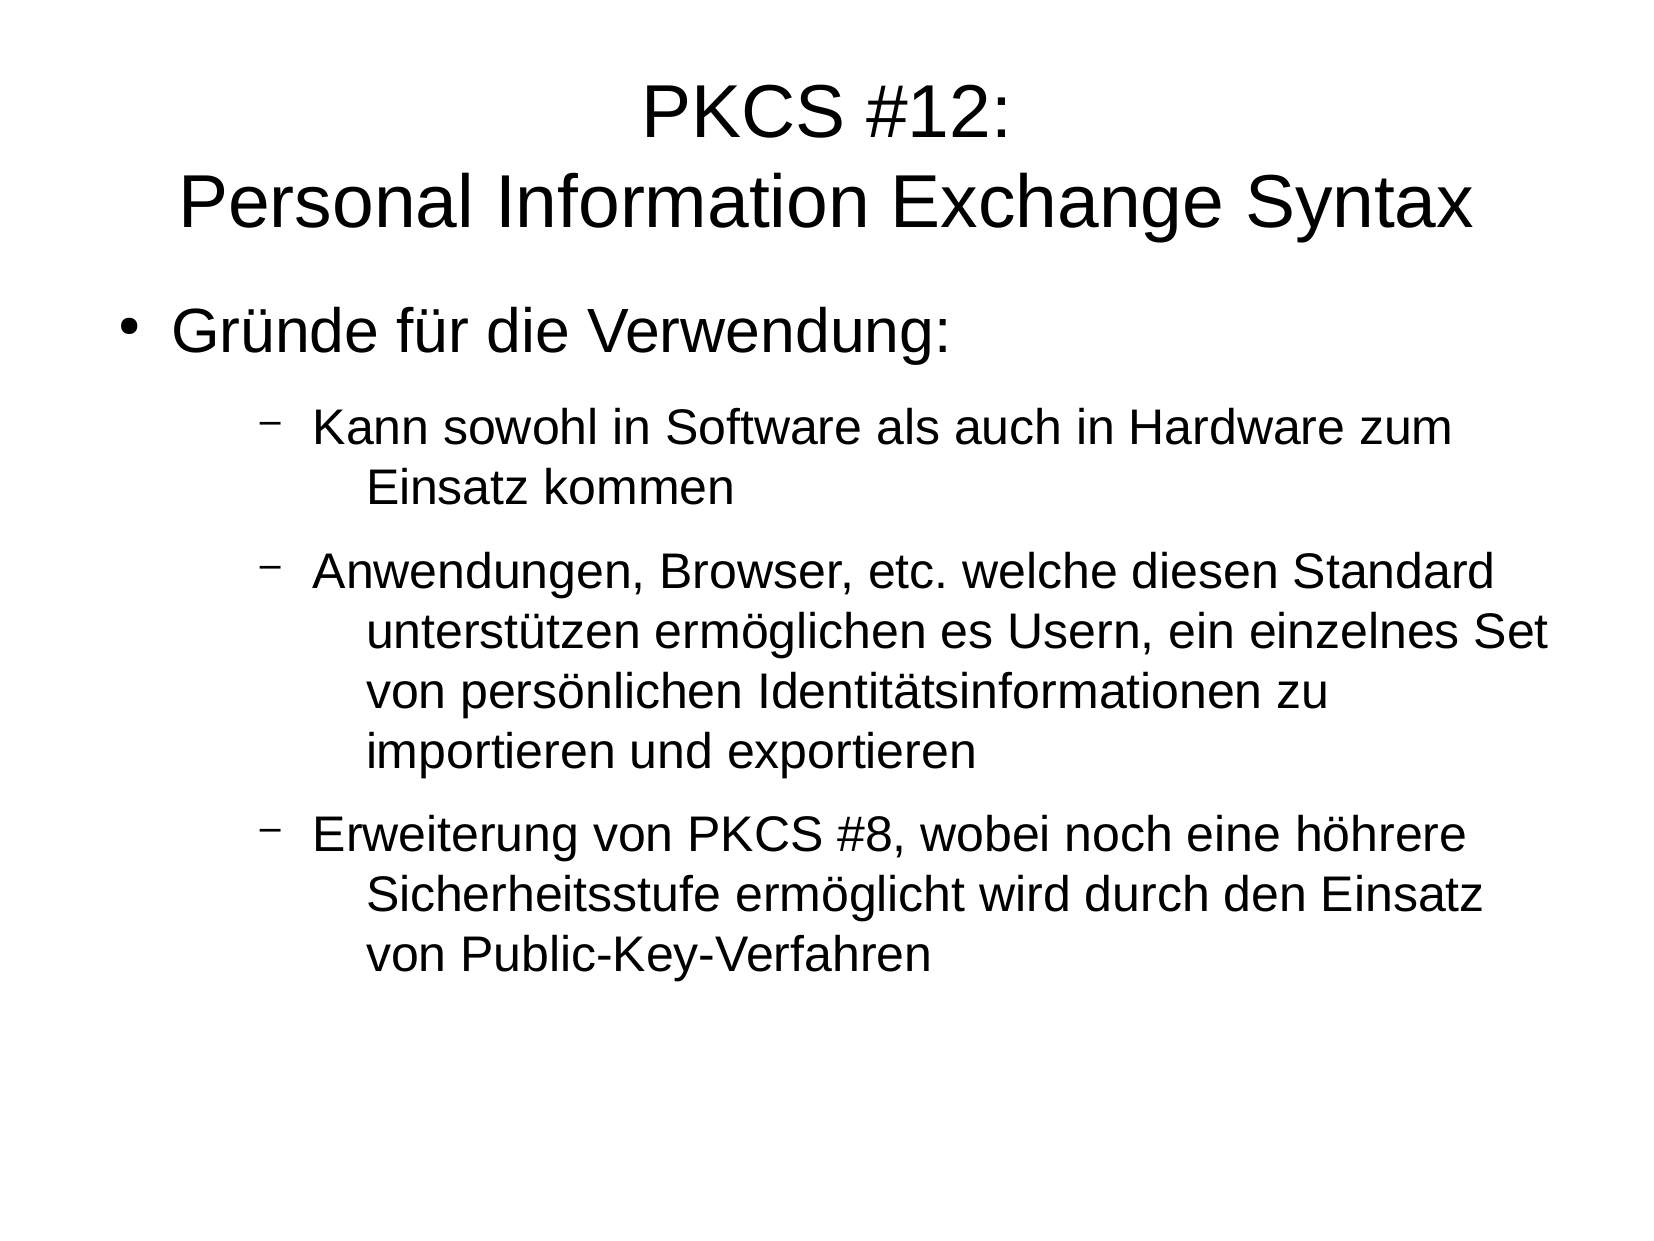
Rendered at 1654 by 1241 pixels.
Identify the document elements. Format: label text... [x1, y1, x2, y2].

text_box PKCS #12: Personal Information Exchange Syntax [82, 49, 1571, 257]
text_box Gründe für die Verwendung: Kann sowohl in Software als auch in Hardware zum Einsatz kommen Anwendungen, Browser, etc. welche diesen Standard unterstützen ermöglichen es Usern, ein einzelnes Set von persönlichen Identitätsinformationen zu importieren und exportieren Erweiterung von PKCS #8, wobei noch eine höhrere Sicherheitsstufe ermöglicht wird durch den Einsatz von Public-Key-Verfahren [82, 290, 1571, 1010]
